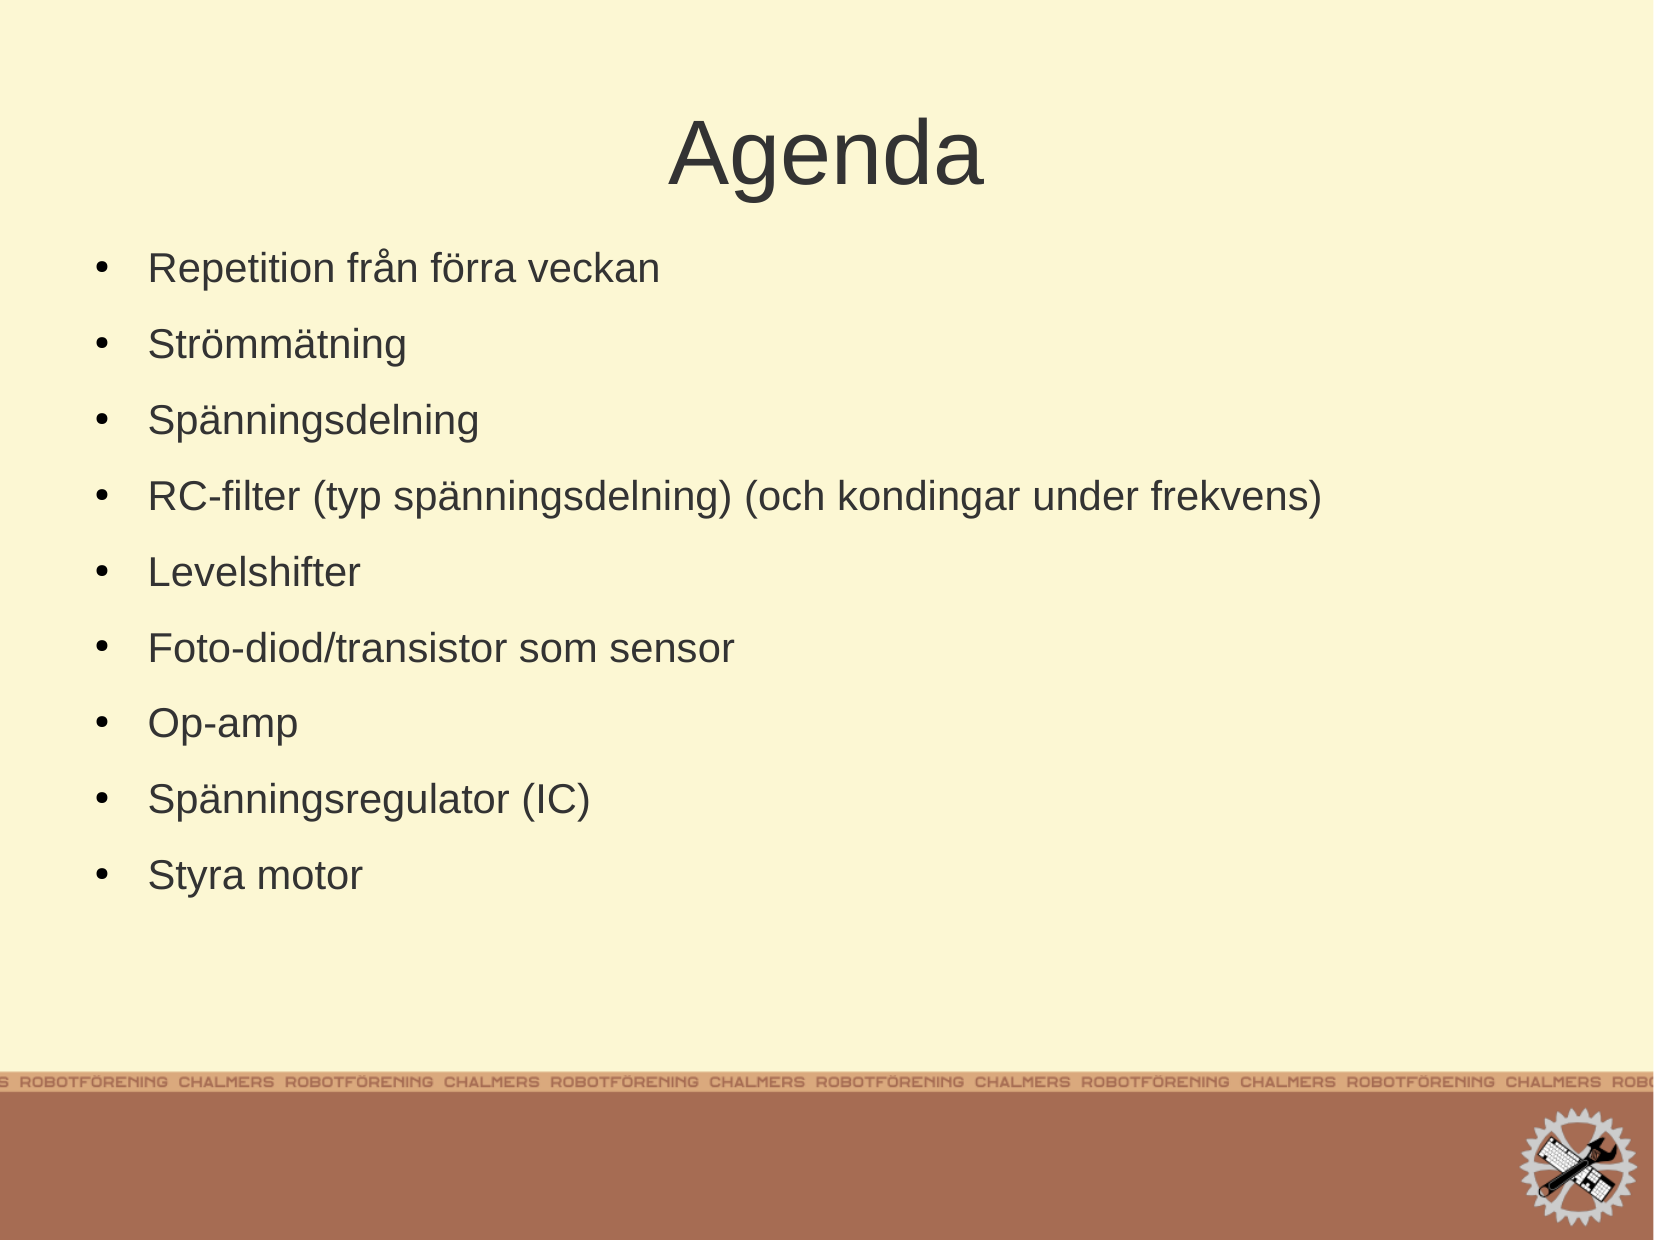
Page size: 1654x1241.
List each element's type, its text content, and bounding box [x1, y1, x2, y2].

list Repetition från förra veckan Strömmätning Spänningsdelning RC-filter (typ spänningsdelning) (och kondingar under frekvens) Levelshifter Foto-diod/transistor som sensor Op-amp Spänningsregulator (IC) Styra motor [76, 244, 1565, 1063]
title Agenda [82, 49, 1571, 257]
picture [0, 0, 1654, 1240]
